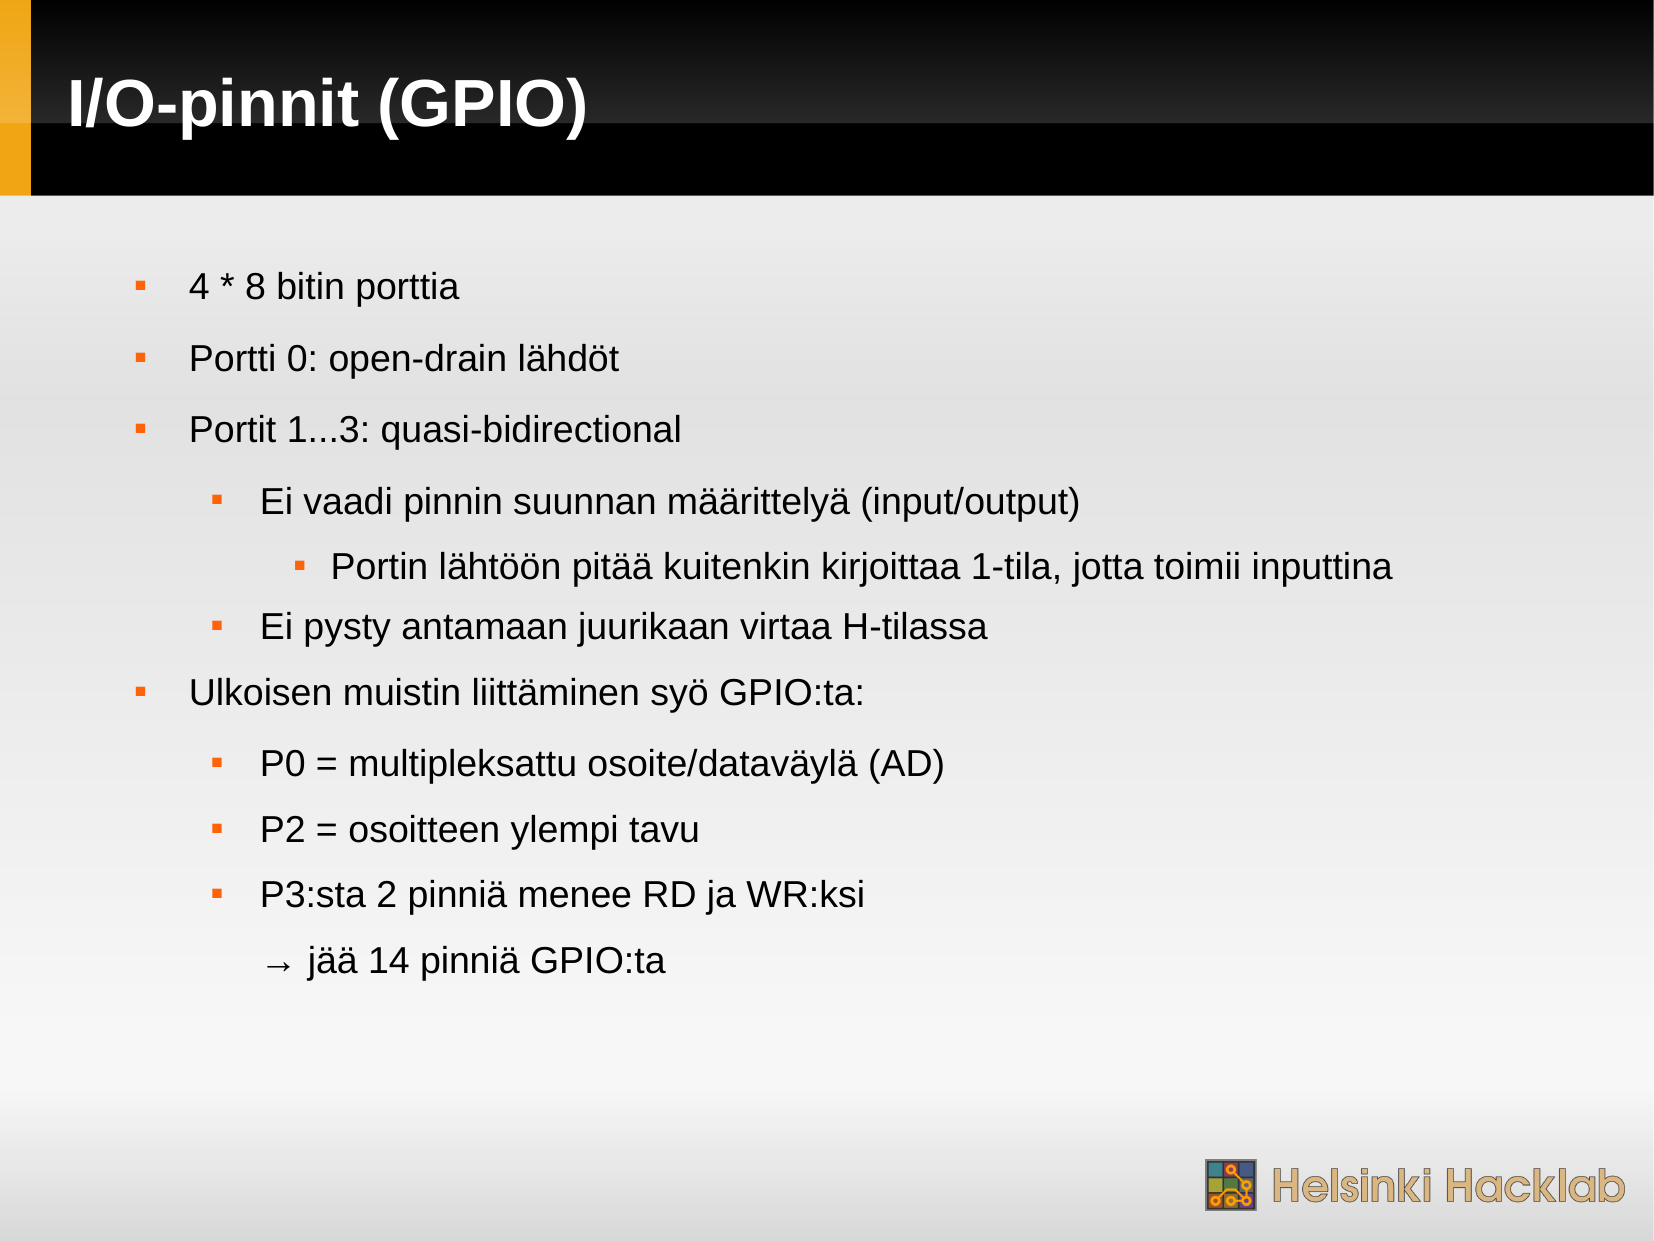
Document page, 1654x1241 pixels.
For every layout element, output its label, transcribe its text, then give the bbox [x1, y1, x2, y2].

picture [0, 0, 1654, 1241]
title I/O-pinnit (GPIO) [67, 0, 1556, 208]
list 4 * 8 bitin porttia Portti 0: open-drain lähdöt Portit 1...3: quasi-bidirectional Ei vaadi pinnin suunnan määrittelyä (input/output) Portin lähtöön pitää kuitenkin kirjoittaa 1-tila, jotta toimii inputtina Ei pysty antamaan juurikaan virtaa H-tilassa Ulkoisen muistin liittäminen syö GPIO:ta: P0 = multipleksattu osoite/dataväylä (AD) P2 = osoitteen ylempi tavu P3:sta 2 pinniä menee RD ja WR:ksi → jää 14 pinniä GPIO:ta [118, 265, 1506, 1211]
